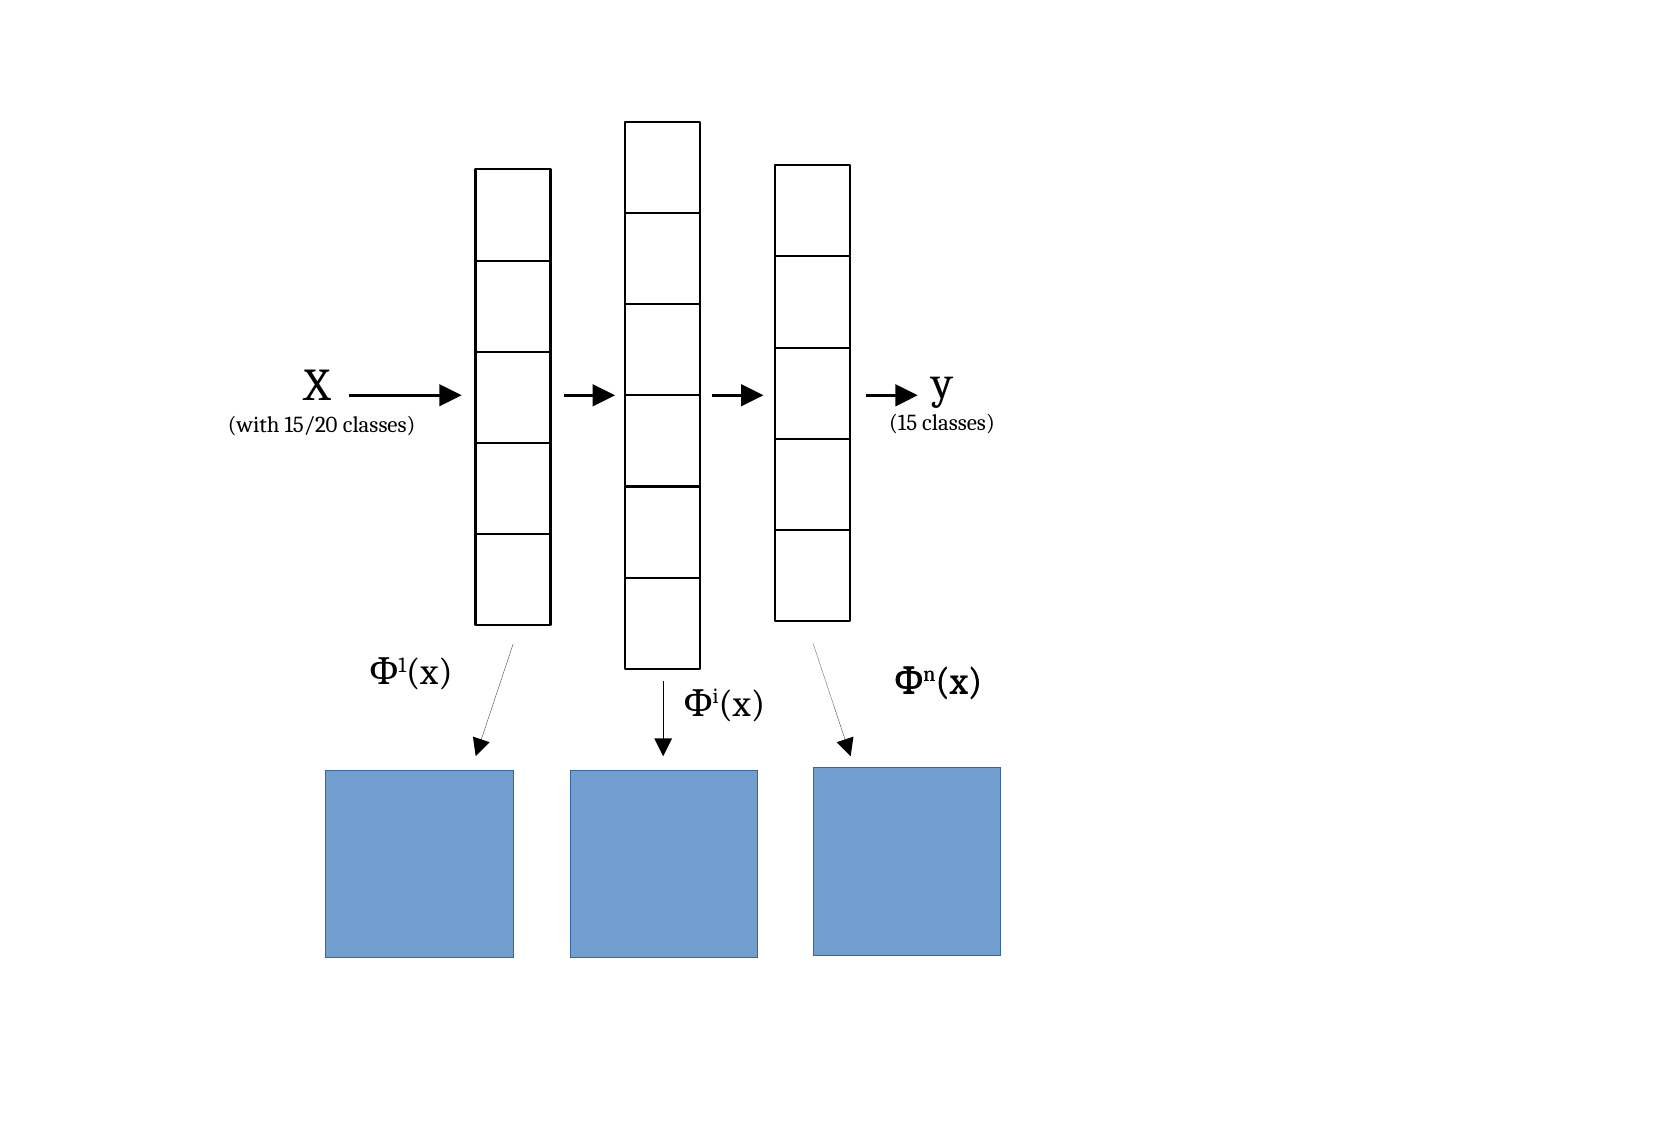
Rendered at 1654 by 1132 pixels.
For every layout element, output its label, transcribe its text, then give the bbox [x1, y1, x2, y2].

text_box [813, 767, 1001, 956]
text_box Φi(x) [669, 675, 828, 793]
text_box X (with 15/20 classes) [213, 351, 474, 533]
text_box Φn(x) [879, 652, 1039, 719]
text_box [325, 770, 514, 958]
text_box y (15 classes) [874, 349, 1027, 468]
text_box Φ1(x) [354, 643, 476, 761]
text_box [570, 770, 758, 958]
